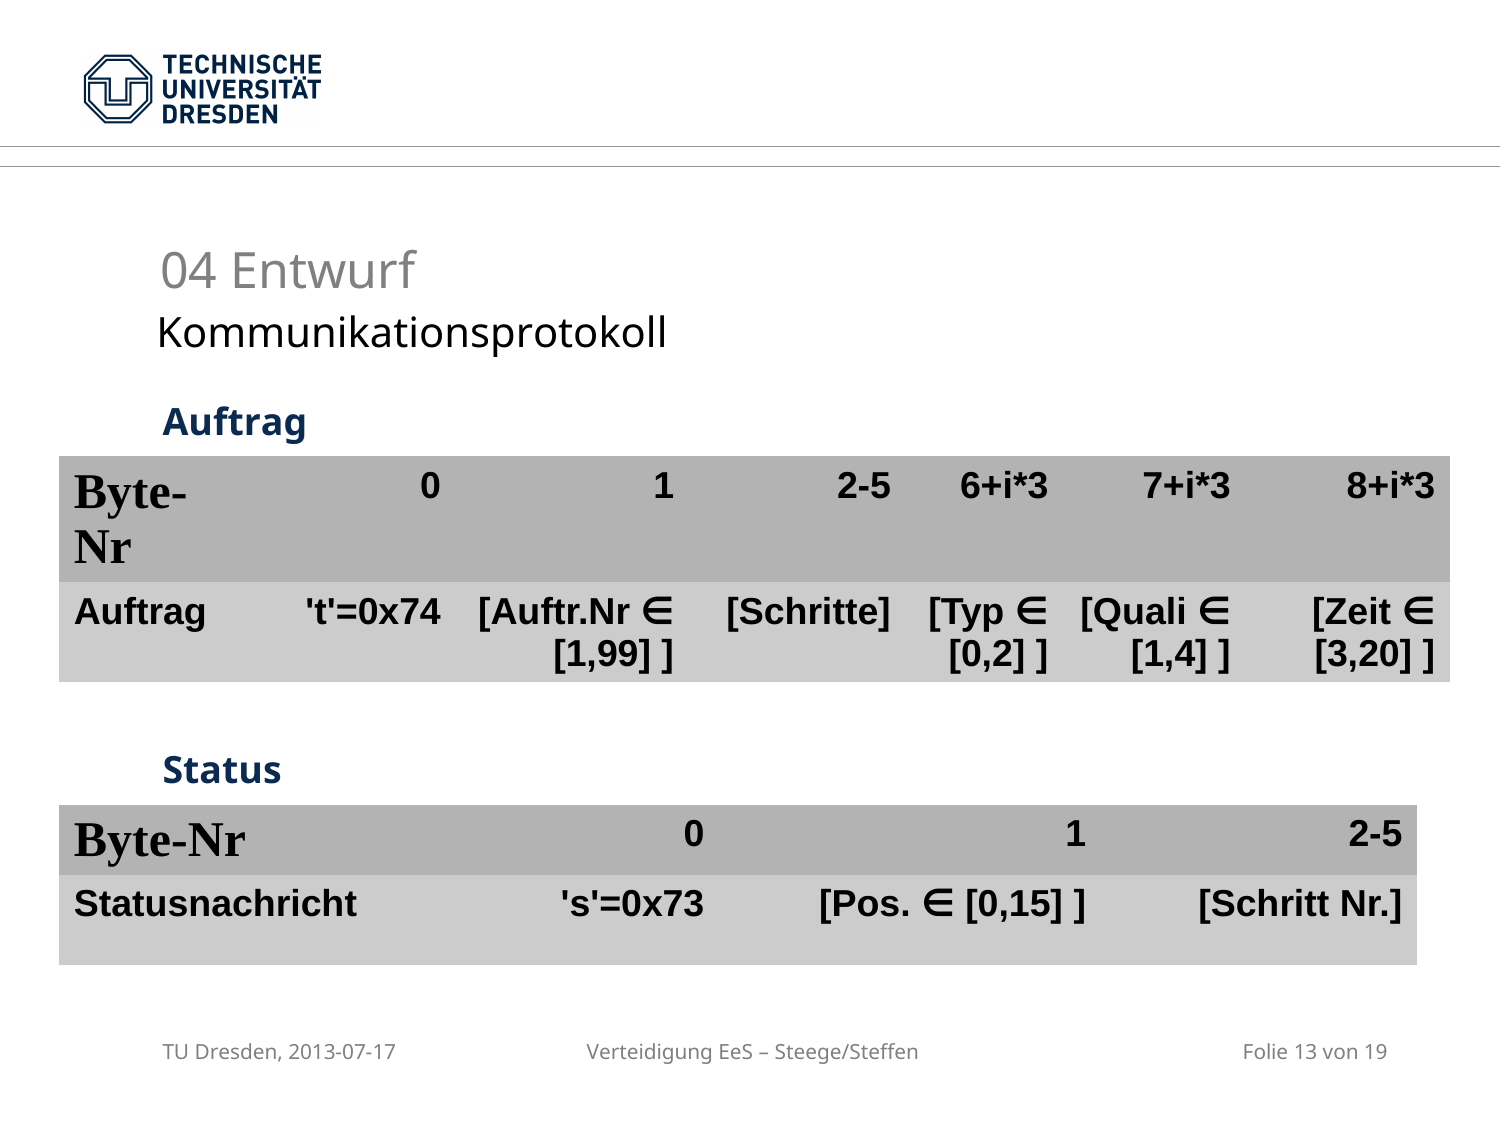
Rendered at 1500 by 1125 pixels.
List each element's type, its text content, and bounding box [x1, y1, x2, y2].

table_header Byte-Nr [59, 456, 260, 582]
table_cell [Auftr.Nr ∈ [1,99] ] [456, 582, 689, 682]
table_header 0 [260, 456, 456, 582]
table_header 1 [456, 456, 689, 582]
list Auftrag Status [162, 387, 1388, 456]
table_cell [Pos. ∈ [0,15] ] [719, 875, 1101, 965]
table_header 2-5 [1101, 805, 1417, 875]
list Auftrag Status [162, 682, 1388, 805]
table_header 7+i*3 [1063, 456, 1246, 582]
table_cell [Schritt Nr.] [1101, 875, 1417, 965]
table_cell [Quali ∈ [1,4] ] [1063, 582, 1246, 682]
table_cell 't'=0x74 [260, 582, 456, 682]
table_cell [Schritte] [689, 582, 906, 682]
table_header 6+i*3 [906, 456, 1063, 582]
table_header 0 [535, 805, 719, 875]
table_cell Statusnachricht [59, 875, 535, 965]
table_cell 's'=0x73 [535, 875, 719, 965]
table_header 2-5 [689, 456, 906, 582]
table_header 1 [719, 805, 1101, 875]
text_box Kommunikationsprotokoll [156, 299, 1388, 363]
title 04 Entwurf [160, 230, 1392, 307]
table_cell [Zeit ∈ [3,20] ] [1246, 582, 1450, 682]
table_cell Auftrag [59, 582, 260, 682]
table_header Byte-Nr [59, 805, 535, 875]
table_cell [Typ ∈ [0,2] ] [906, 582, 1063, 682]
picture [83, 54, 321, 124]
table_header 8+i*3 [1246, 456, 1450, 582]
